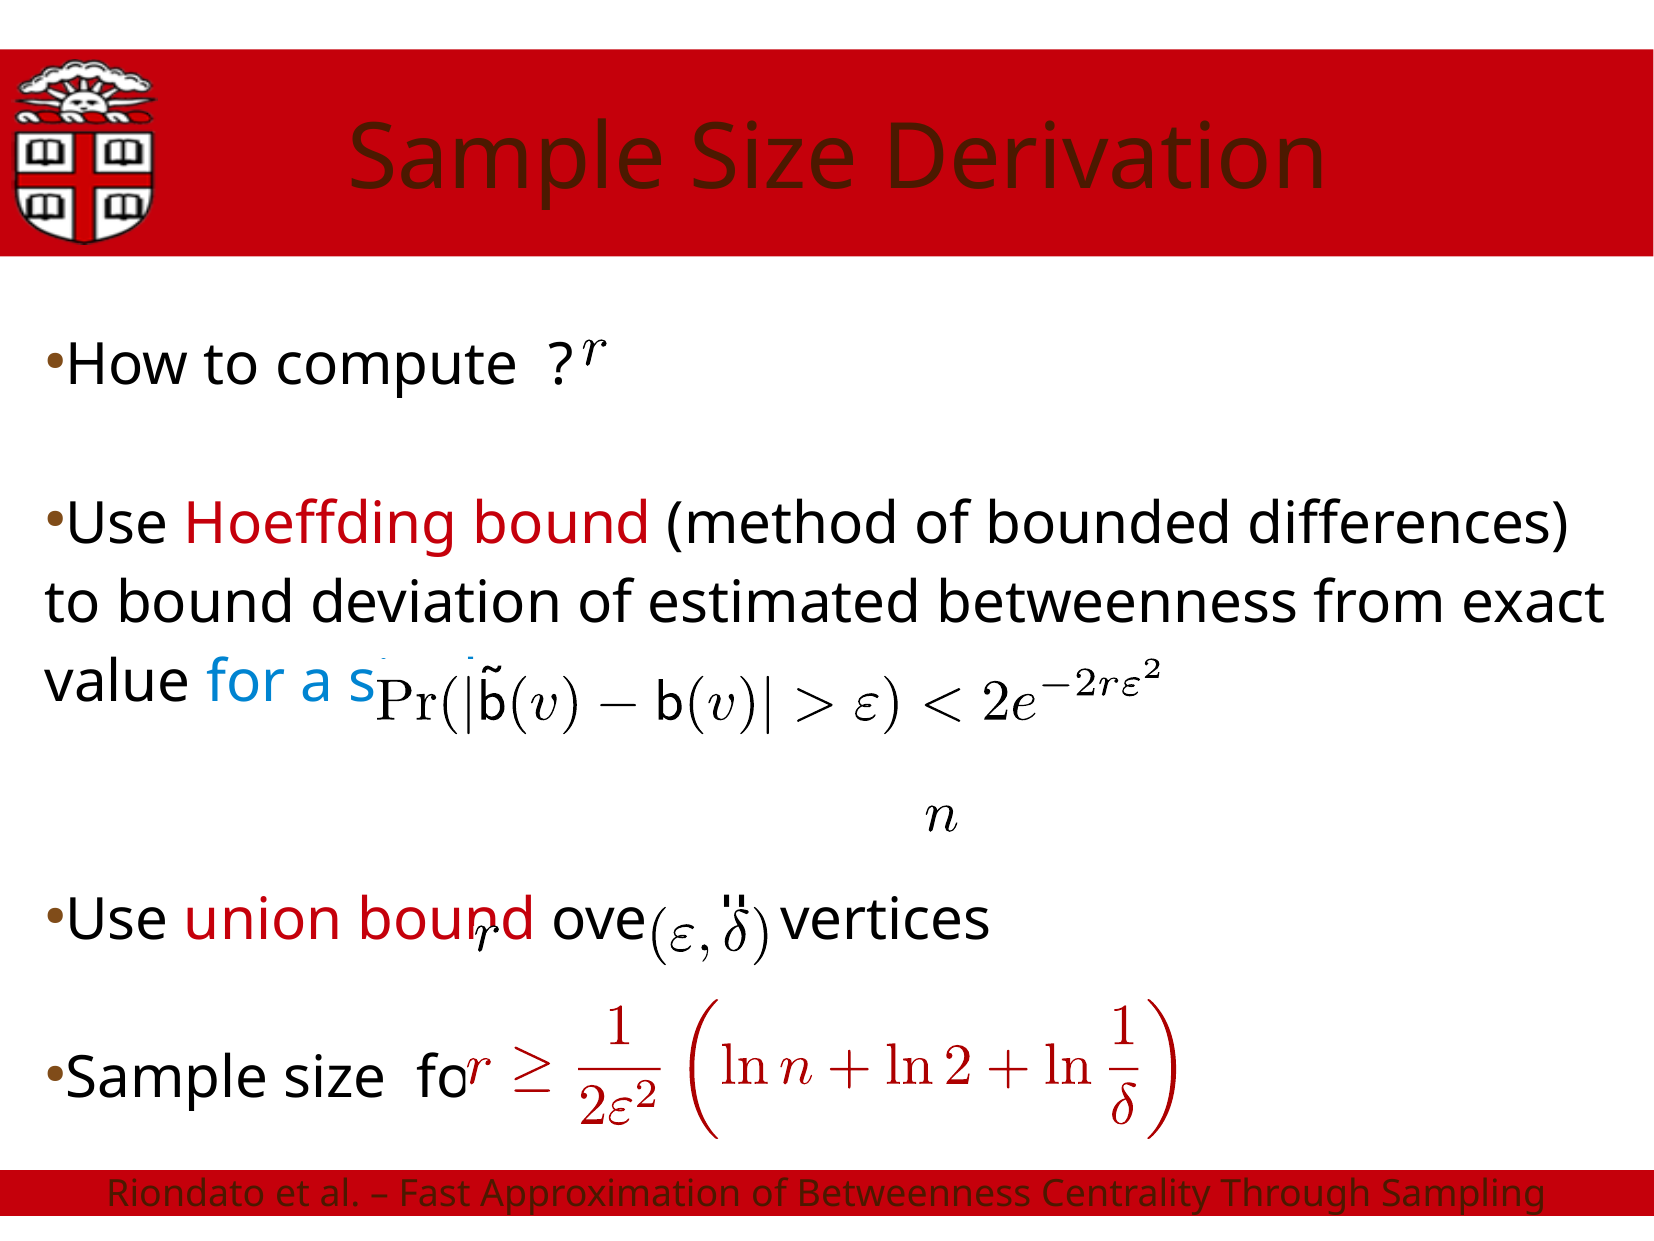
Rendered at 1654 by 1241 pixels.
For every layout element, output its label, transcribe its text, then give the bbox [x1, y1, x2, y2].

picture [11, 59, 158, 245]
text_box [924, 805, 960, 832]
title Sample Size Derivation [0, 49, 1654, 257]
text_box [465, 999, 1189, 1140]
text_box [646, 906, 774, 966]
text_box [375, 658, 1163, 735]
text_box [581, 339, 610, 366]
text_box [473, 925, 502, 952]
text_box How to compute ? Use Hoeffding bound (method of bounded differences) to bound deviation of estimated betweenness from exact value for a single vertex: Use union bound over all vertices Sample size for -approximation: [30, 315, 1654, 971]
text_box Riondato et al. – Fast Approximation of Betweenness Centrality Through Sampling [0, 1170, 1654, 1216]
